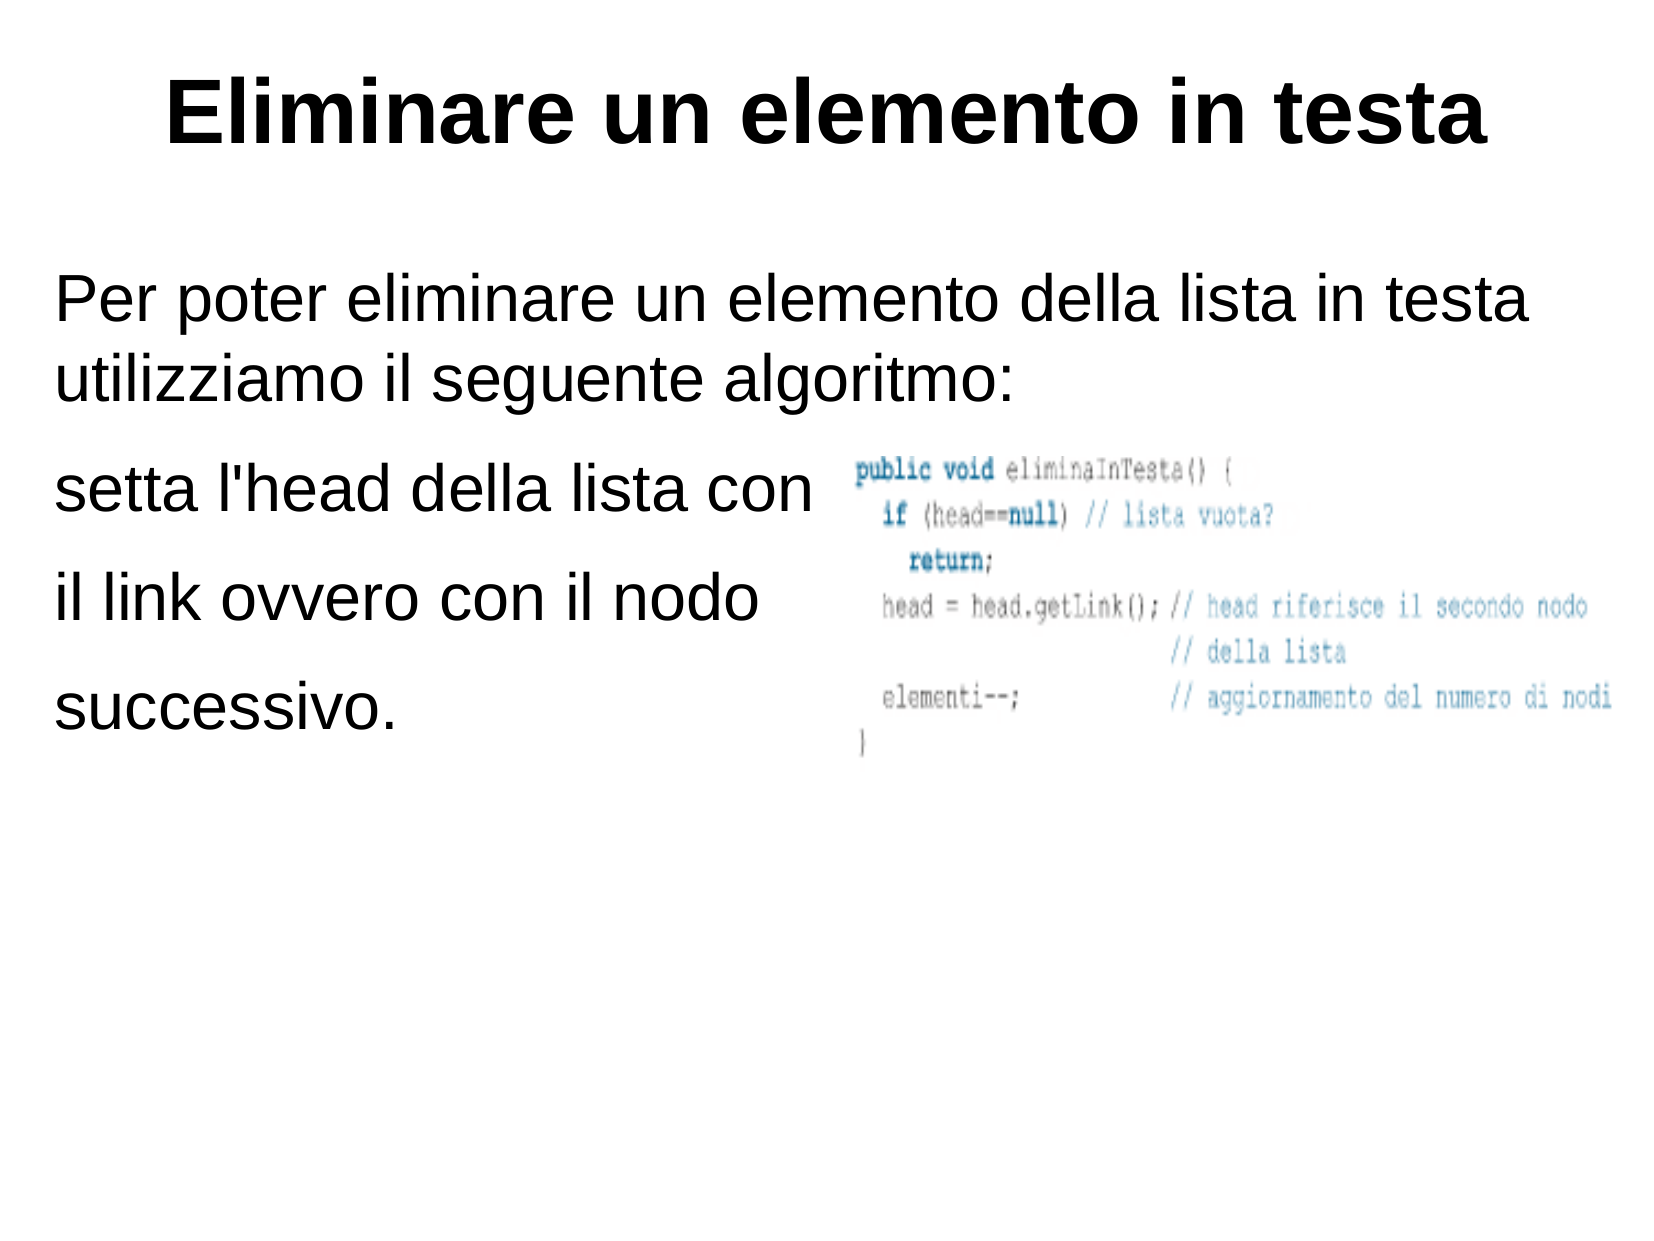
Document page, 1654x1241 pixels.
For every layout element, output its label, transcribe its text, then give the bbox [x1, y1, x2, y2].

subtitle Per poter eliminare un elemento della lista in testa utilizziamo il seguente algoritmo: setta l'head della lista con il link ovvero con il nodo successivo. [54, 255, 1600, 1201]
picture [840, 456, 1636, 811]
title Eliminare un elemento in testa [0, 2, 1654, 211]
